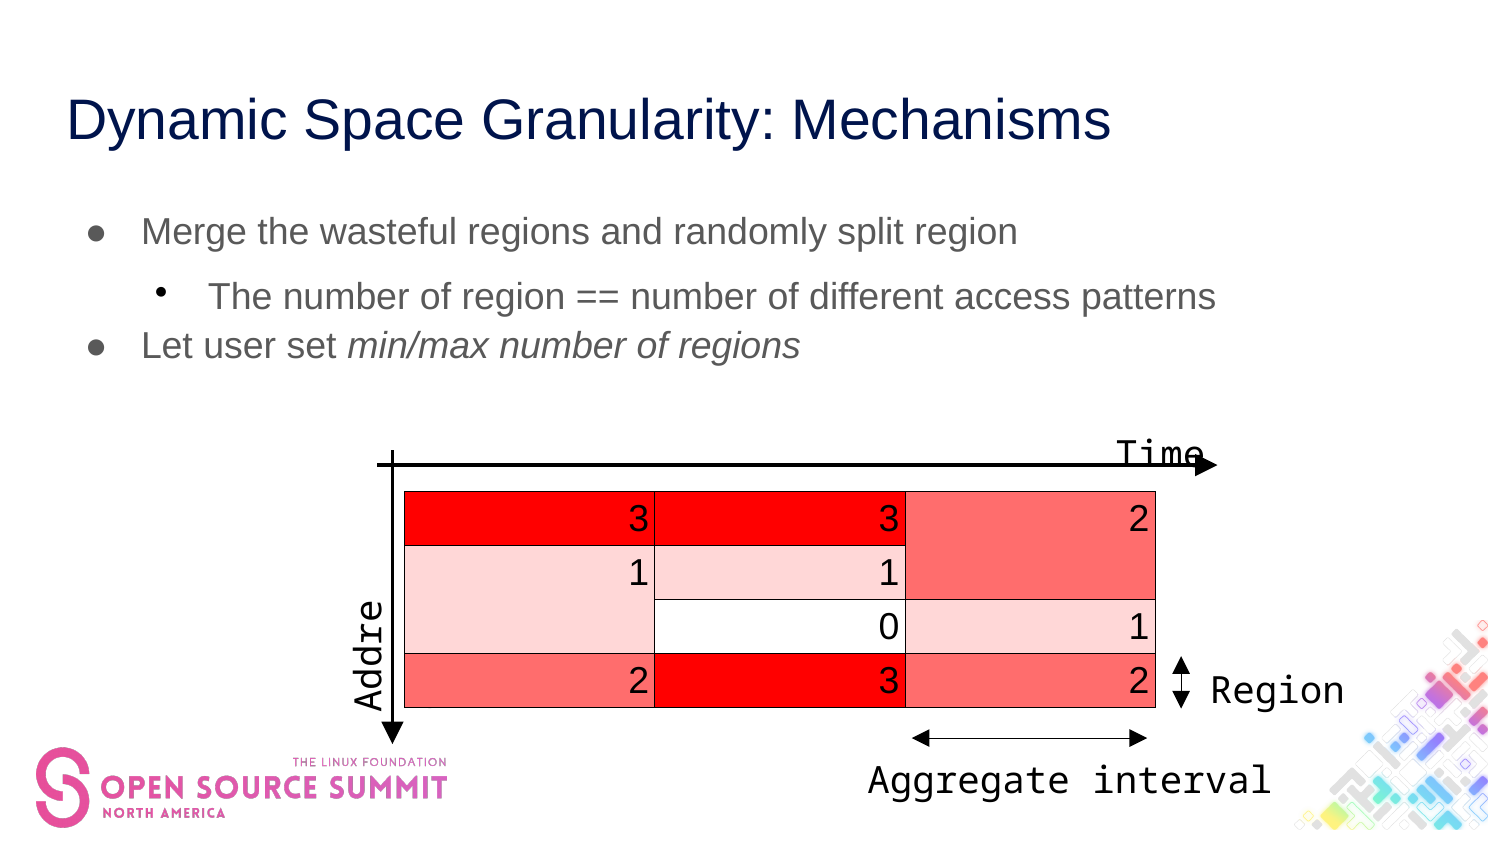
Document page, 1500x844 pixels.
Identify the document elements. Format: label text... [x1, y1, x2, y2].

table_cell [405, 600, 654, 653]
text_box Time [1100, 419, 1206, 473]
table_cell 1 [405, 546, 654, 600]
table_header 3 [405, 492, 654, 545]
table_cell 1 [906, 600, 1155, 653]
text_box Address [333, 566, 387, 728]
text_box Aggregate interval [852, 746, 1220, 799]
table_cell 3 [655, 654, 905, 707]
picture [1294, 620, 1488, 830]
table_cell 0 [655, 600, 905, 653]
title Dynamic Space Granularity: Mechanisms [51, 72, 1449, 167]
table_header 3 [655, 492, 905, 545]
table_cell 2 [405, 654, 654, 707]
table_cell [906, 546, 1155, 599]
list Merge the wasteful regions and randomly split region The number of region == number of different access patterns Let user set min/max number of regions [51, 189, 1449, 734]
table_cell 2 [906, 654, 1155, 707]
table_cell 1 [655, 546, 905, 599]
picture [36, 747, 447, 828]
text_box Region [1195, 656, 1338, 709]
table_header 2 [906, 492, 1155, 546]
